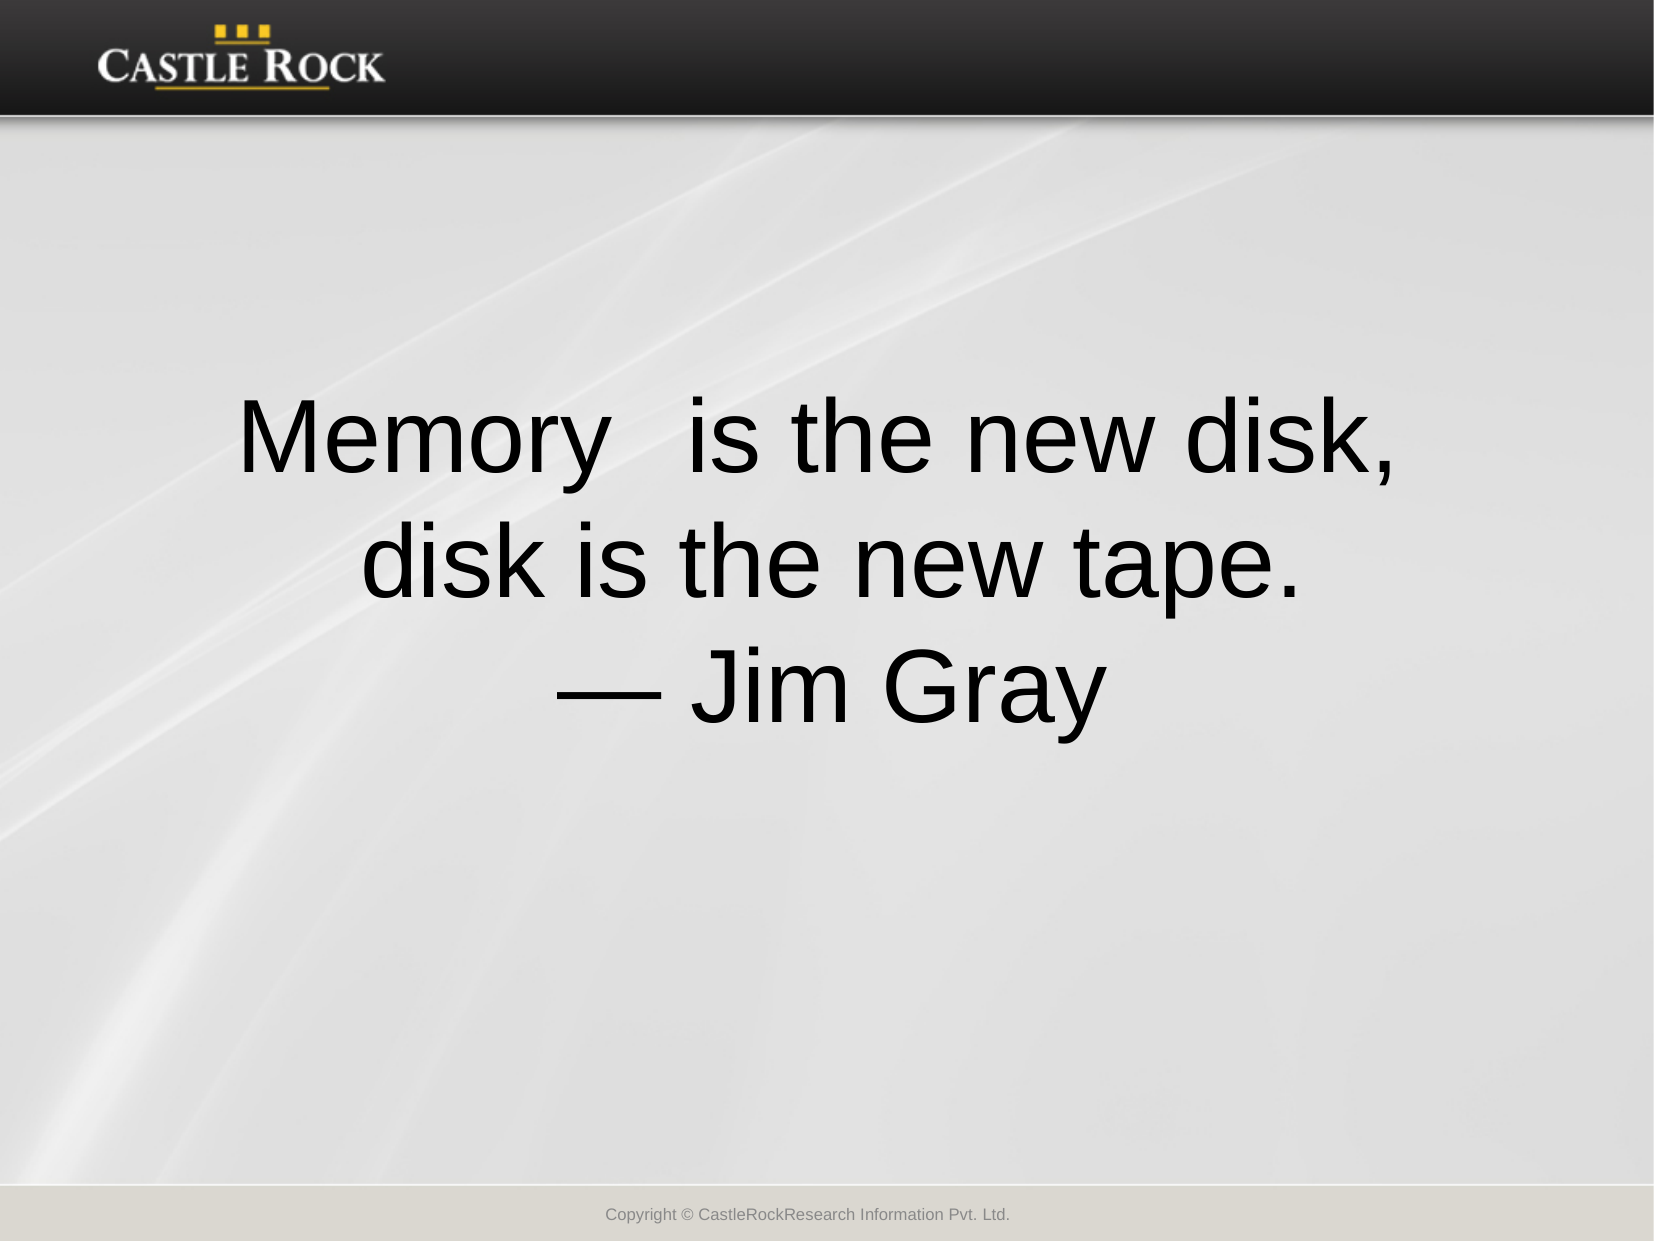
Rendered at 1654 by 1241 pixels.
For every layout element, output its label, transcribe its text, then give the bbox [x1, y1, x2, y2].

title Memory is the new disk, disk is the new tape. — Jim Gray [88, 360, 1577, 877]
picture [0, 0, 1654, 1241]
